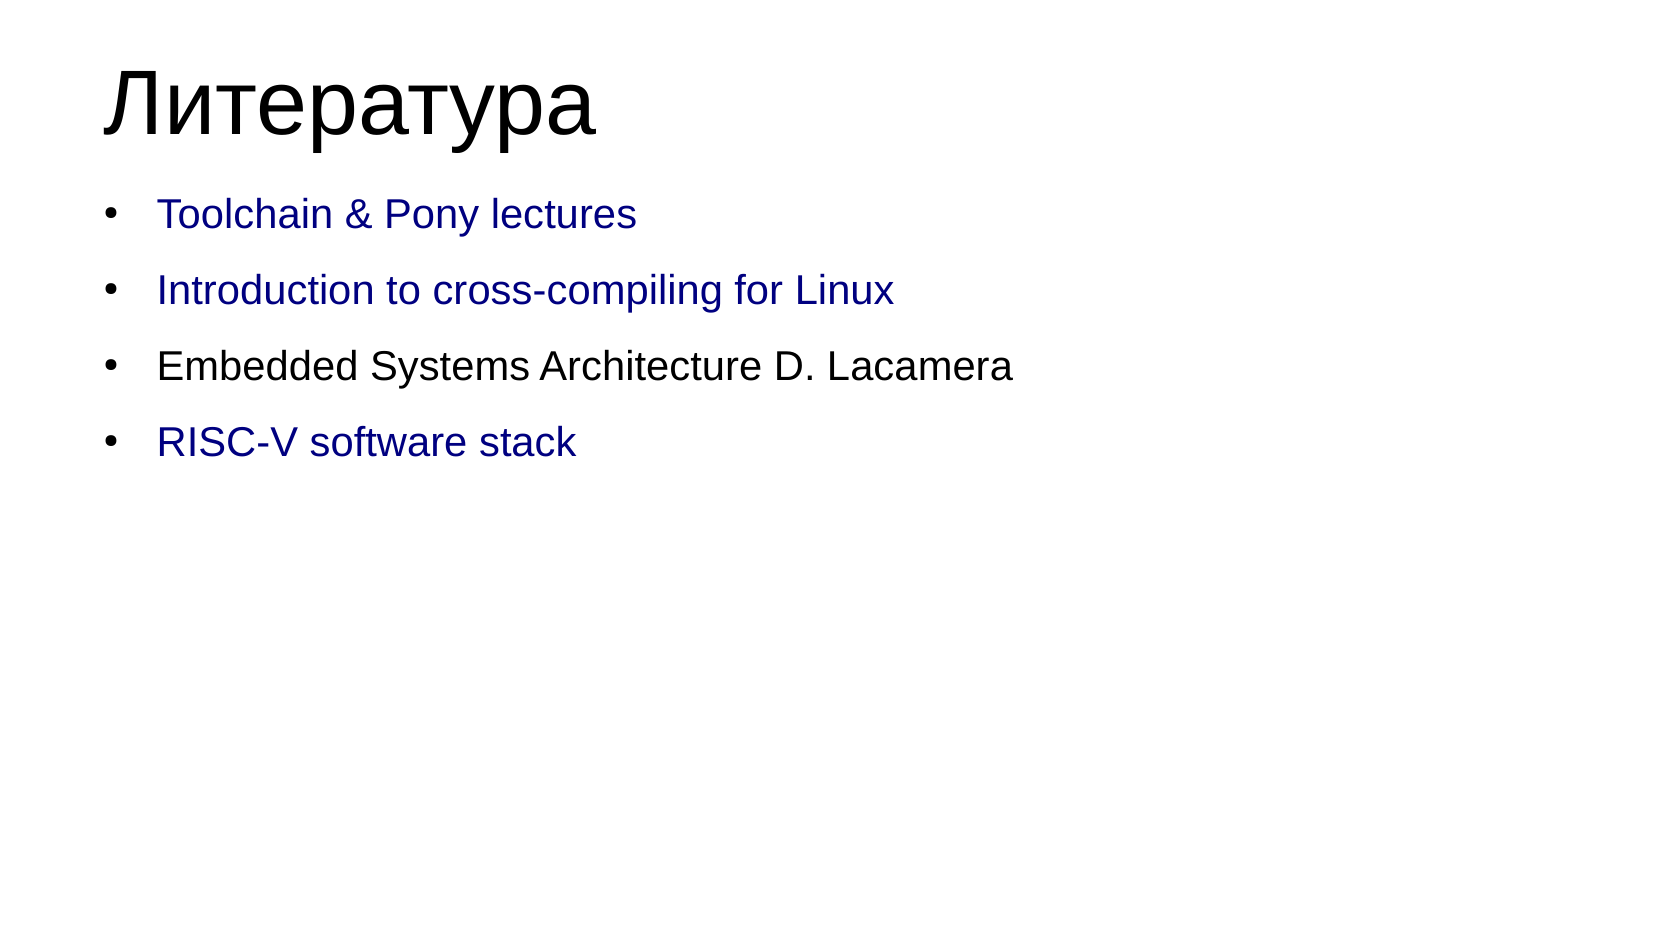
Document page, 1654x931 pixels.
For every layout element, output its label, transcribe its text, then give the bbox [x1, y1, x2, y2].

title Литература [0, 25, 1095, 181]
list Toolchain & Pony lectures Introduction to cross-compiling for Linux Embedded Systems Architecture D. Lacamera RISC-V software stack [85, 191, 1132, 731]
